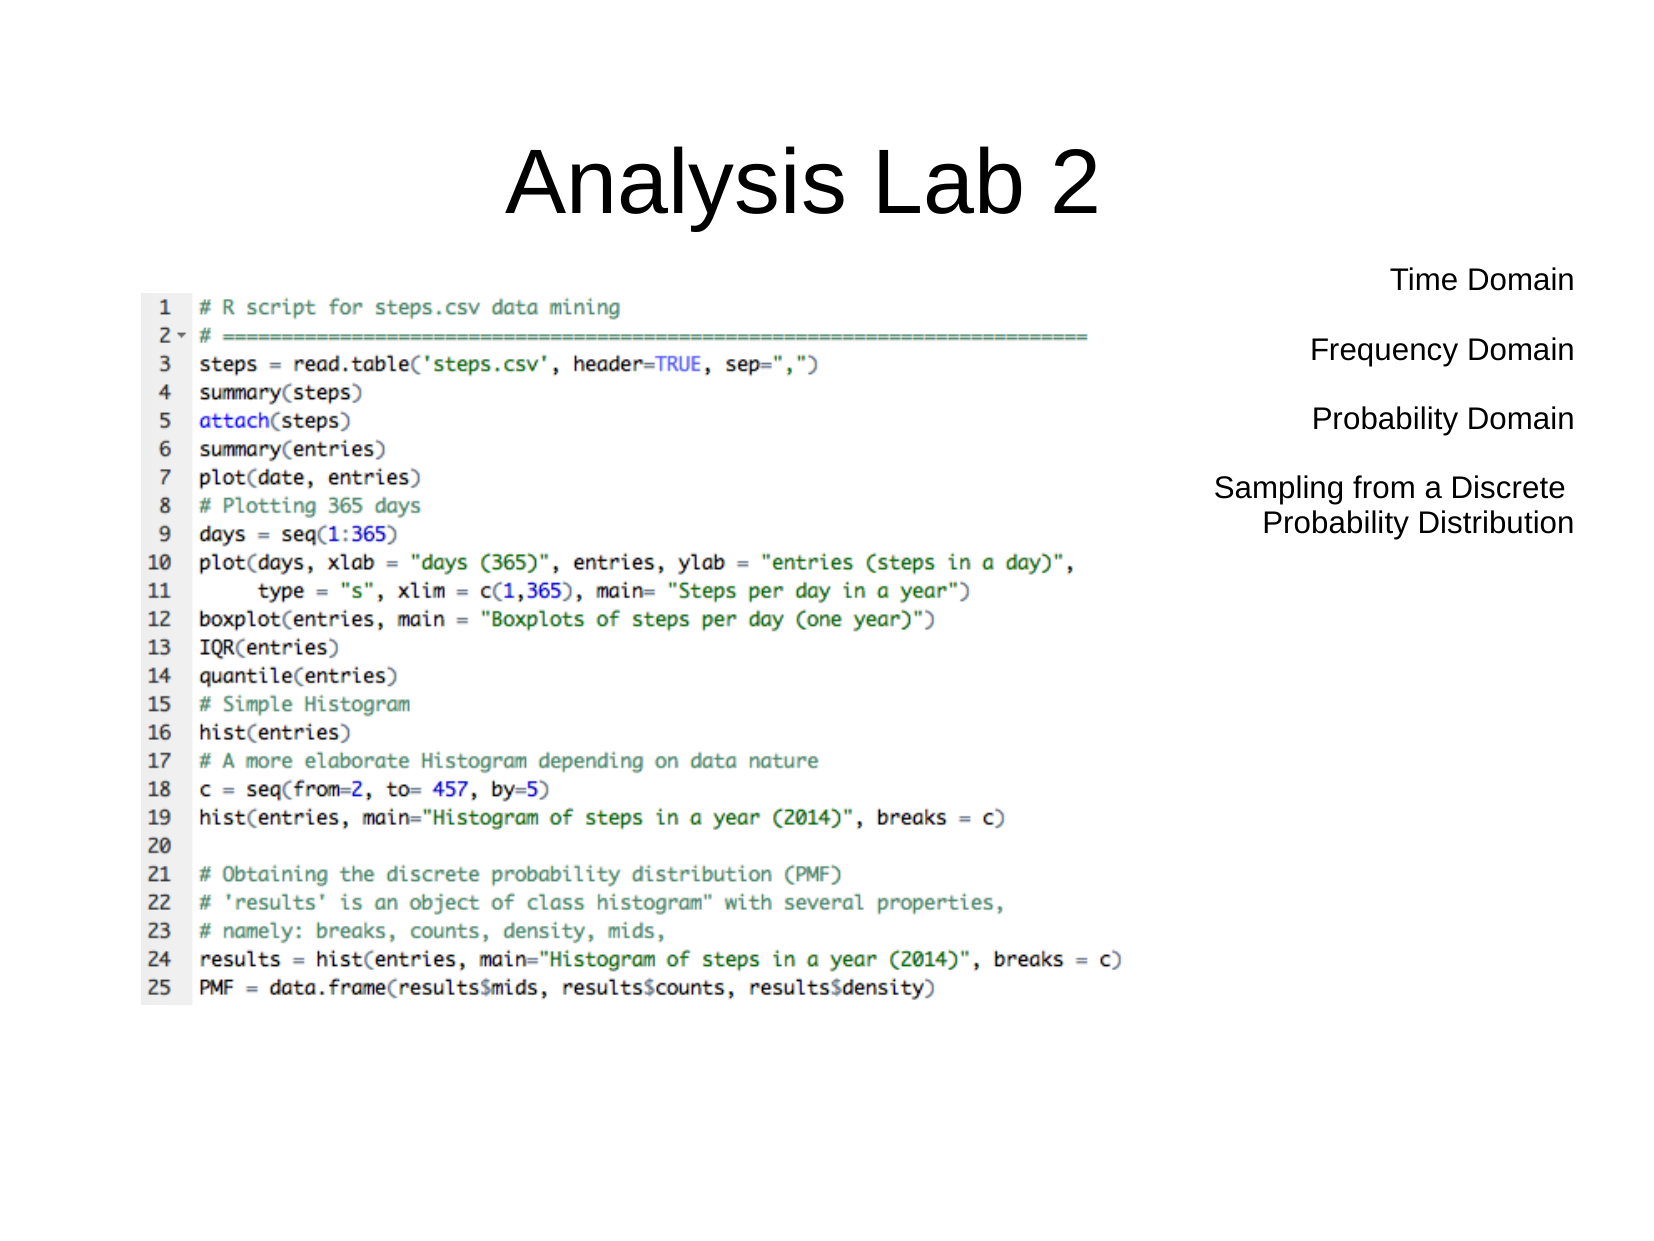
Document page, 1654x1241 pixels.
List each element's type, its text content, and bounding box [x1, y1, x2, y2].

title Analysis Lab 2 [60, 77, 1549, 286]
picture [141, 293, 1141, 1006]
text_box Time Domain Frequency Domain Probability Domain Sampling from a Discrete Probability Distribution [705, 255, 1591, 552]
